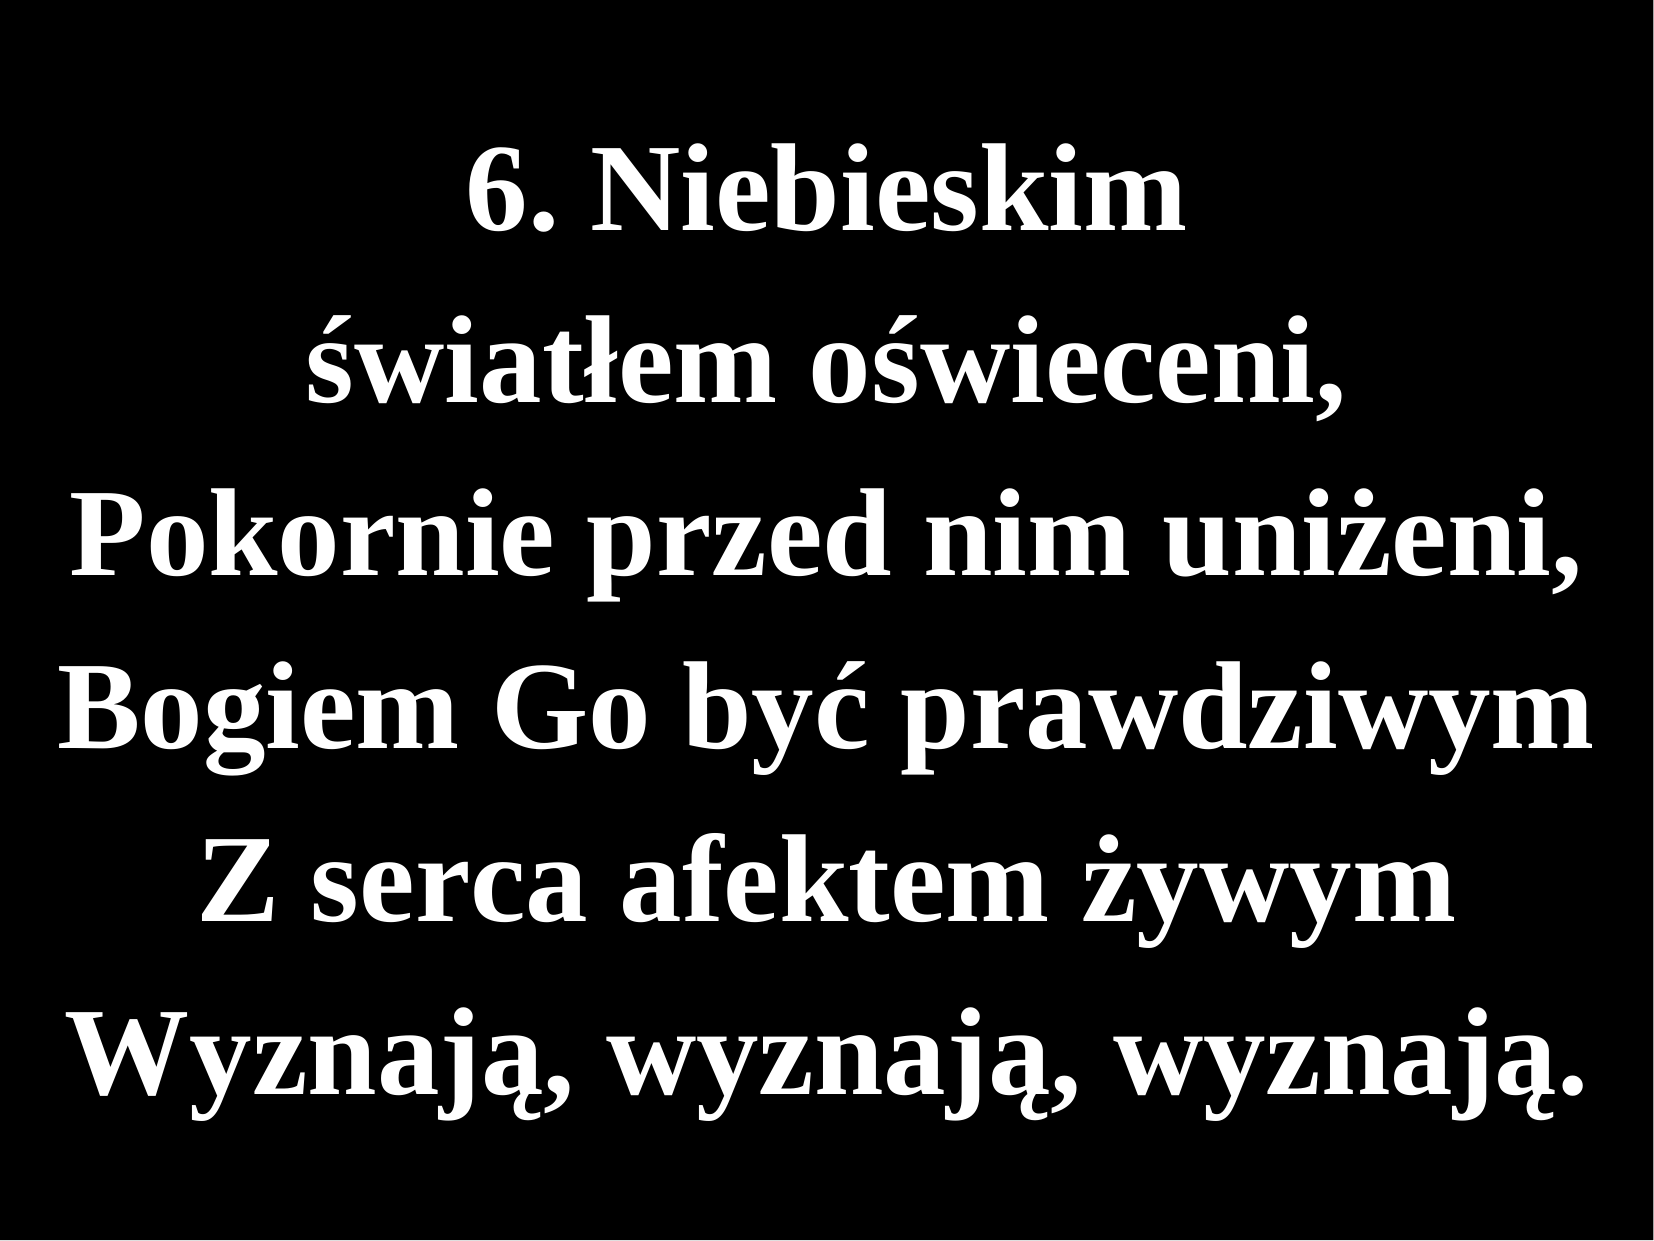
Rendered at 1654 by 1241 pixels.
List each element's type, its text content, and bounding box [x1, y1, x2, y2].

title 6. Niebieskim ppp światłem oświeceni, ppp Pokornie przed nim uniżeni, ppp Bogiem Go być prawdziwym ppp Z serca afektem żywym ppp Wyznają, wyznają, wyznają. [0, 0, 1654, 1241]
